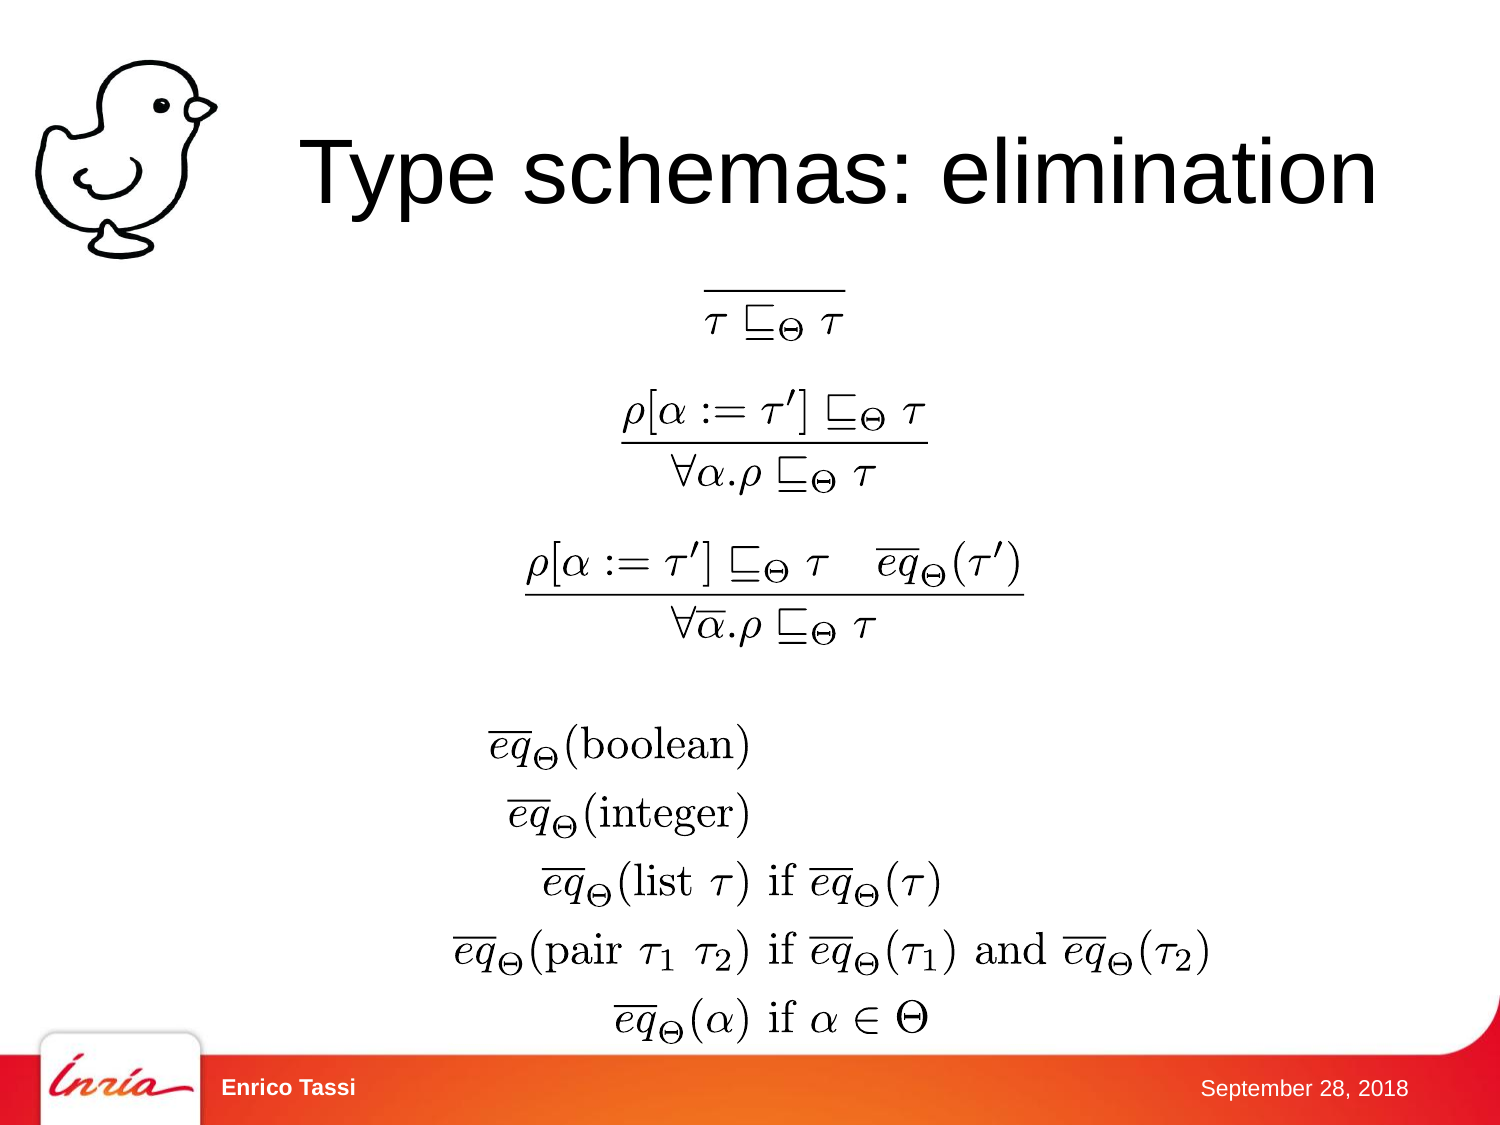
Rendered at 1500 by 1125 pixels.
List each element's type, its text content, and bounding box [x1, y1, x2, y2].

text_box [453, 723, 1208, 1044]
text_box [525, 289, 1025, 648]
picture [0, 0, 241, 271]
picture [0, 947, 1500, 1125]
title Type schemas: elimination [241, 77, 1459, 266]
